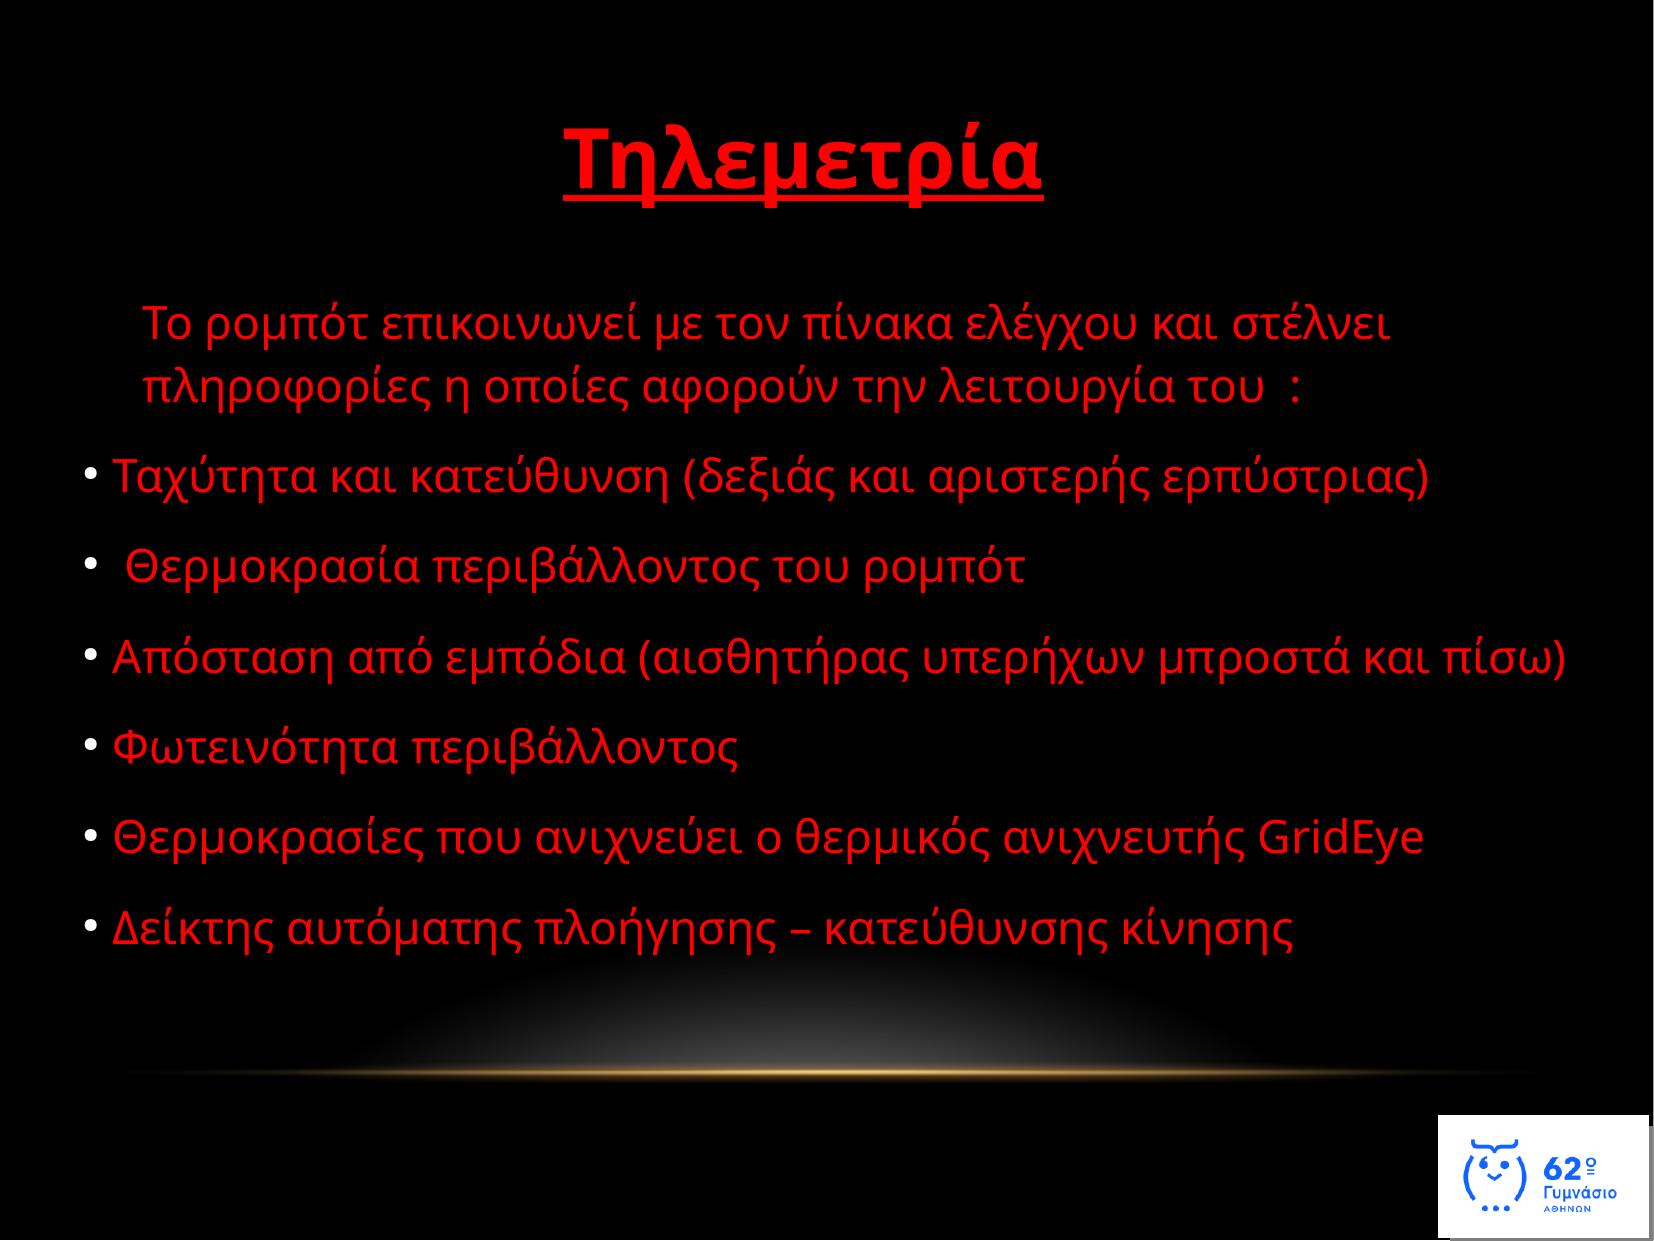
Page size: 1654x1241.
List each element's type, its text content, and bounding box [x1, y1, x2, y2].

picture [0, 0, 1654, 1240]
list Το ρομπότ επικοινωνεί με τον πίνακα ελέγχου και στέλνει πληροφορίες η οποίες αφορούν την λειτουργία του : Ταχύτητα και κατεύθυνση (δεξιάς και αριστερής ερπύστριας) Θερμοκρασία περιβάλλοντος του ρομπότ Απόσταση από εμπόδια (αισθητήρας υπερήχων μπροστά και πίσω) Φωτεινότητα περιβάλλοντος Θερμοκρασίες που ανιχνεύει ο θερμικός ανιχνευτής GridEye Δείκτης αυτόματης πλοήγησης – κατεύθυνσης κίνησης [82, 290, 1571, 1010]
title Τηλεμετρία [153, 43, 1453, 270]
